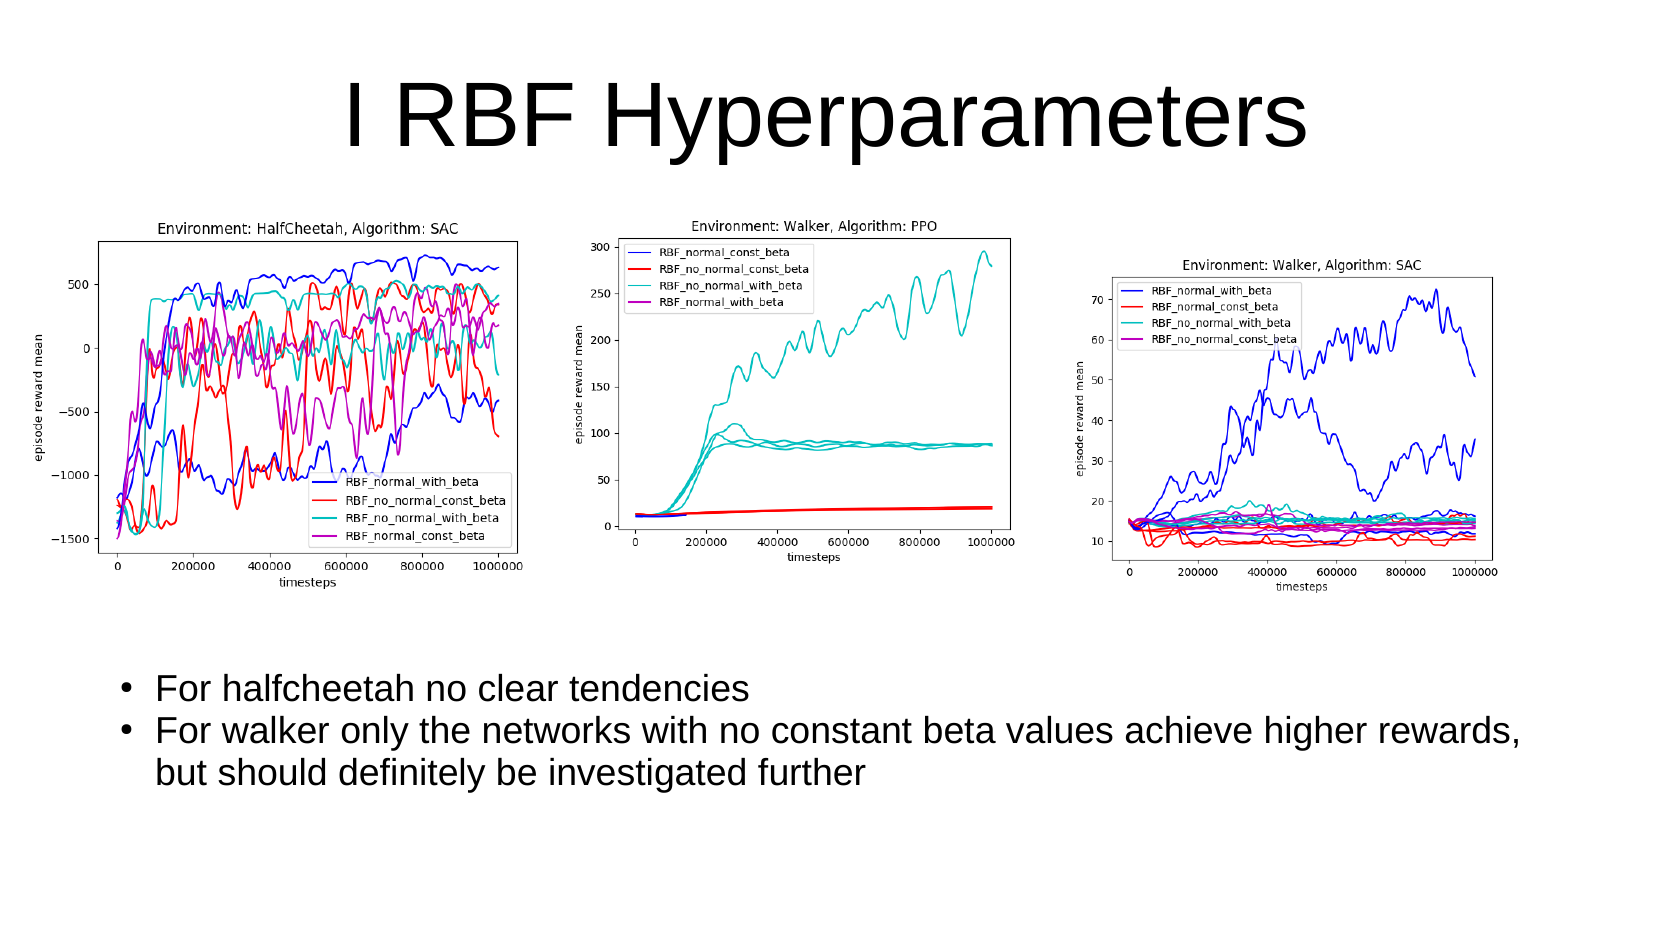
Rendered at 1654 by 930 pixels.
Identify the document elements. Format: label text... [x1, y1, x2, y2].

text_box For halfcheetah no clear tendencies For walker only the networks with no constant beta values achieve higher rewards, but should definitely be investigated further [105, 660, 1546, 801]
title I RBF Hyperparameters [82, 37, 1571, 193]
picture [30, 192, 1541, 601]
